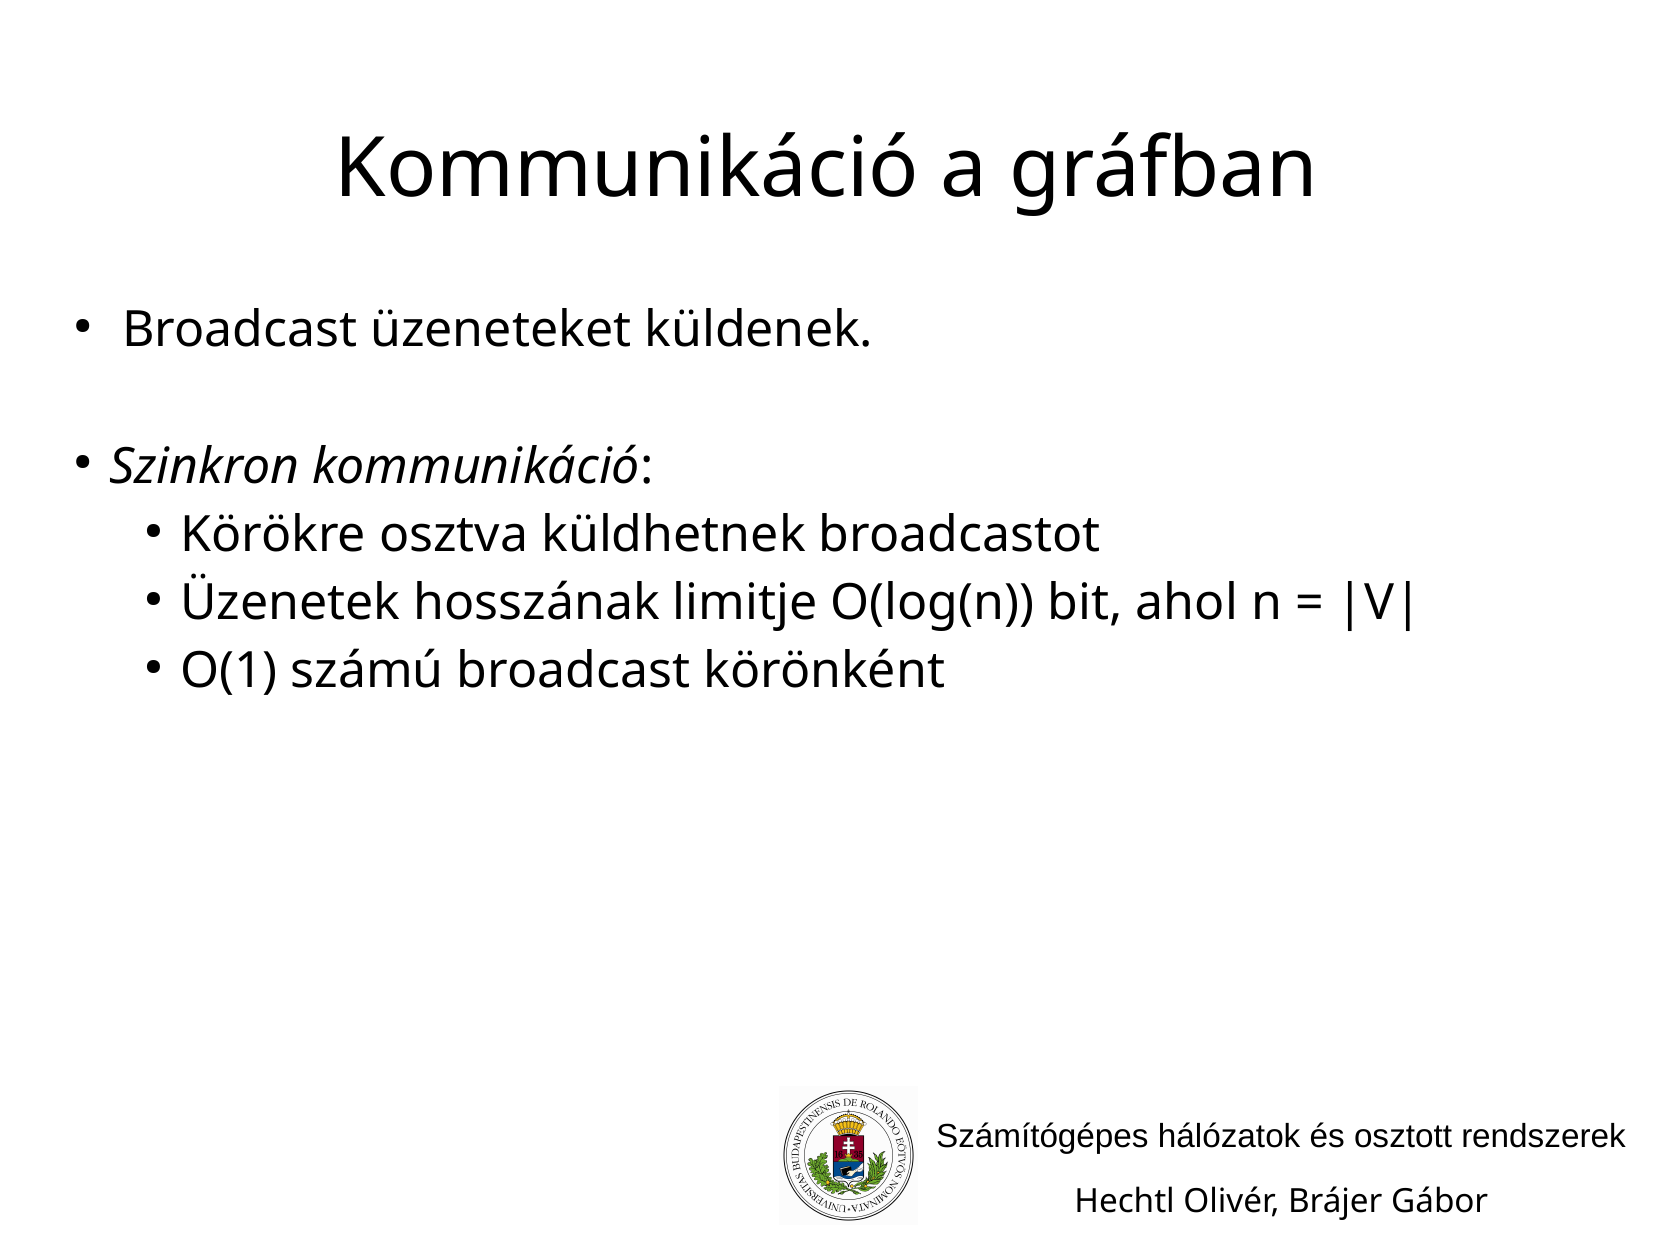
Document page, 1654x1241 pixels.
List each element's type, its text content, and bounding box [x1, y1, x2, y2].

text_box Számítógépes hálózatok és osztott rendszerek [921, 1110, 1654, 1170]
picture [779, 1086, 918, 1225]
text_box Broadcast üzeneteket küldenek. Szinkron kommunikáció: Körökre osztva küldhetnek broadcastot Üzenetek hosszának limitje O(log(n)) bit, ahol n = |V| O(1) számú broadcast körönként [59, 285, 1583, 654]
title Kommunikáció a gráfban [82, 82, 1571, 246]
text_box Hechtl Olivér, Brájer Gábor [944, 1169, 1619, 1223]
